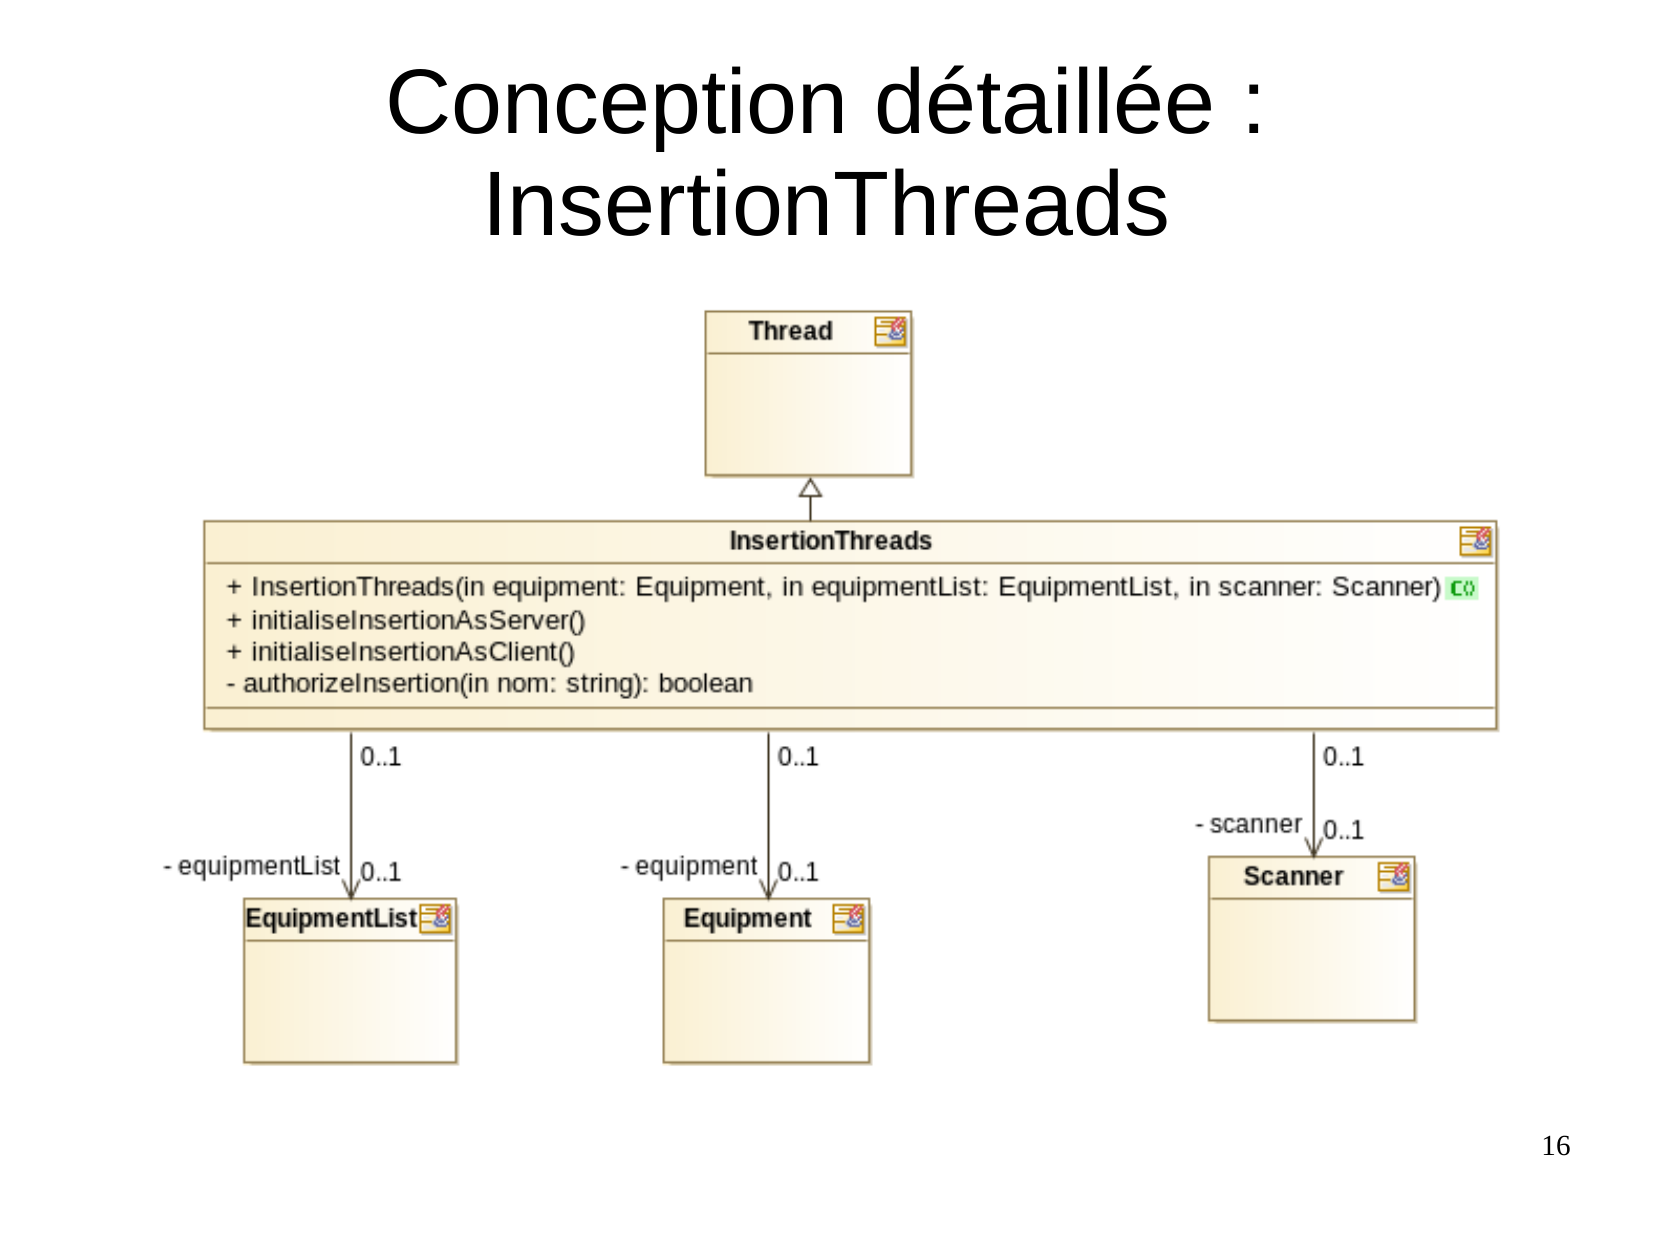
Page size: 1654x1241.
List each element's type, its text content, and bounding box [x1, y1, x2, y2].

title Conception détaillée : InsertionThreads [82, 49, 1571, 257]
picture [122, 290, 1521, 1087]
